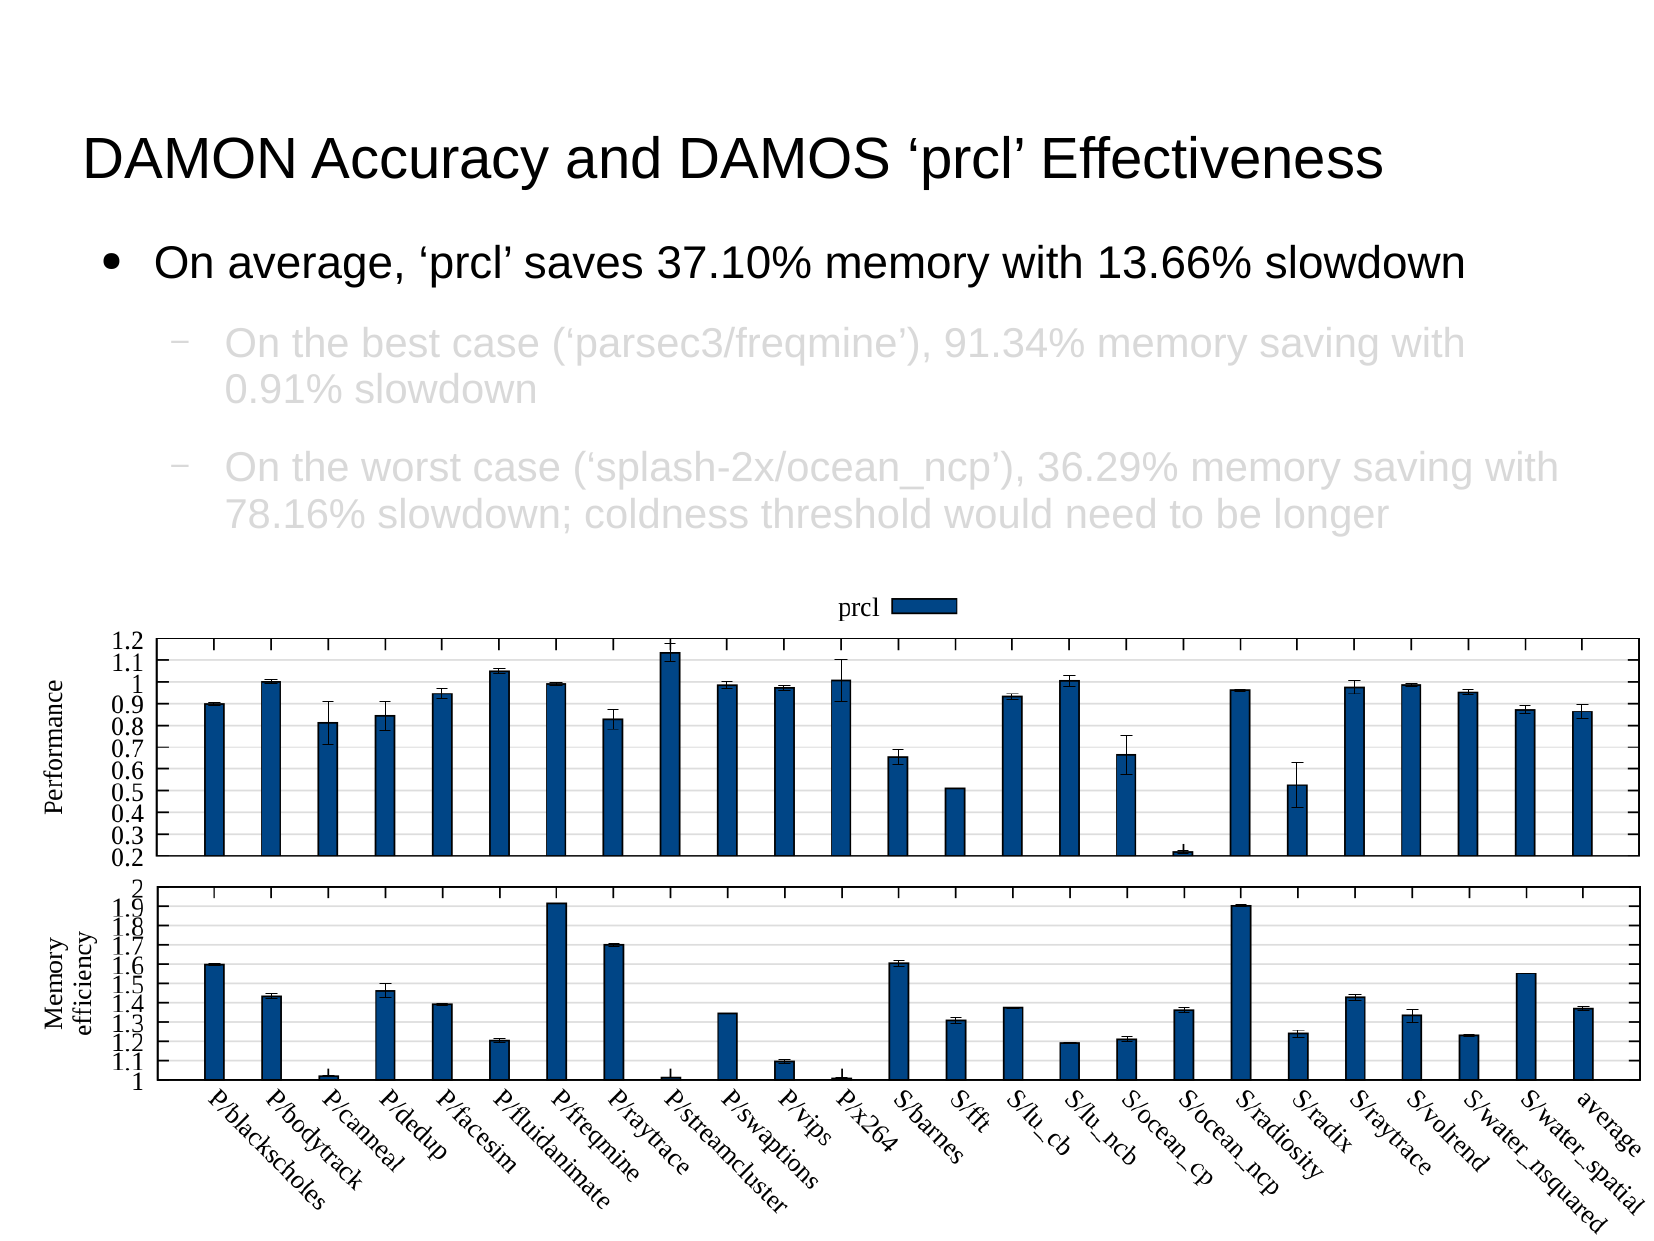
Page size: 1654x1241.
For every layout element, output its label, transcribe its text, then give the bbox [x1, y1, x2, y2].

list On average, ‘prcl’ saves 37.10% memory with 13.66% slowdown On the best case (‘parsec3/freqmine’), 91.34% memory saving with 0.91% slowdown On the worst case (‘splash-2x/ocean_ncp’), 36.29% memory saving with 78.16% slowdown; coldness threshold would need to be longer [82, 586, 1571, 1111]
title DAMON Accuracy and DAMOS ‘prcl’ Effectiveness [82, 108, 1571, 210]
list On average, ‘prcl’ saves 37.10% memory with 13.66% slowdown On the best case (‘parsec3/freqmine’), 91.34% memory saving with 0.91% slowdown On the worst case (‘splash-2x/ocean_ncp’), 36.29% memory saving with 78.16% slowdown; coldness threshold would need to be longer [82, 237, 1571, 315]
picture [30, 584, 1654, 1241]
text_box [82, 315, 1571, 586]
